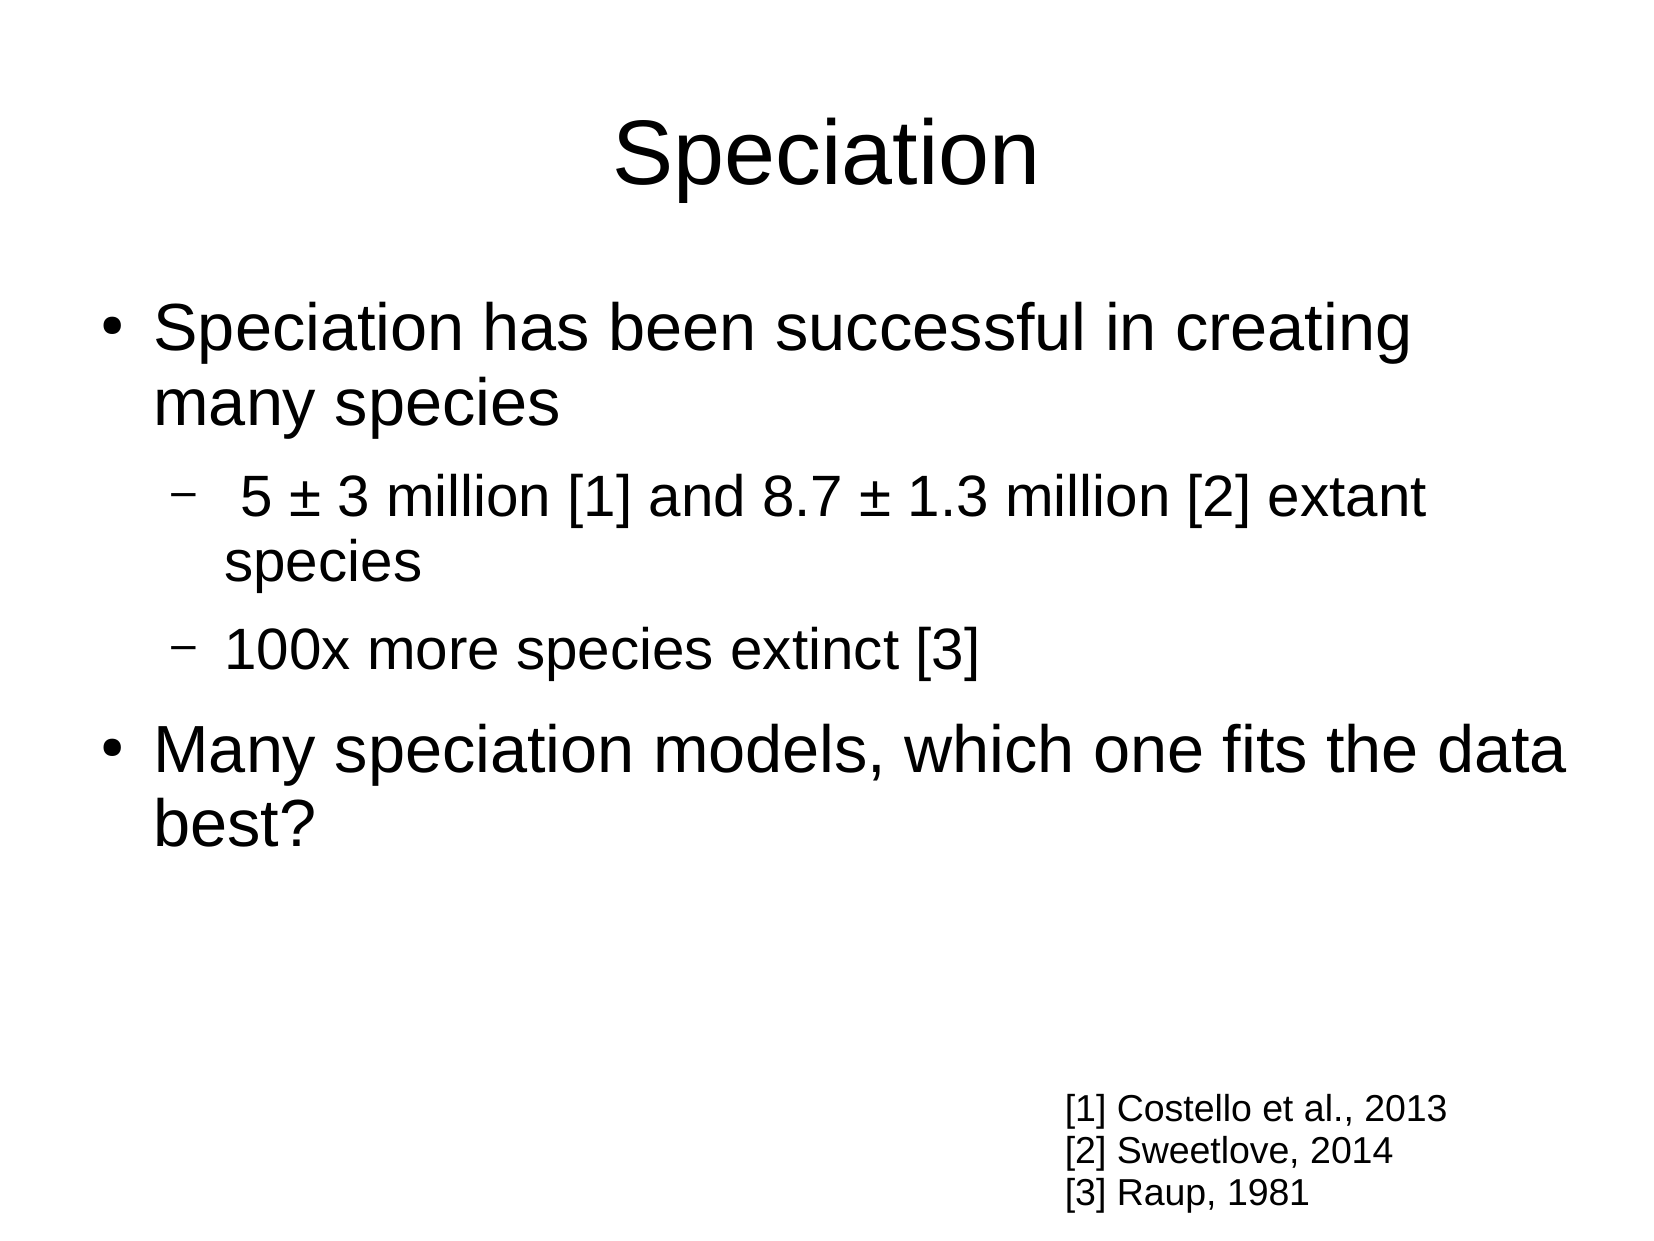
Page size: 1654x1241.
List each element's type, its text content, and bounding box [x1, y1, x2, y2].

list Speciation has been successful in creating many species 5 ± 3 million [1] and 8.7 ± 1.3 million [2] extant species 100x more species extinct [3] Many speciation models, which one fits the data best? [82, 290, 1571, 1010]
text_box [1] Costello et al., 2013 [2] Sweetlove, 2014 [3] Raup, 1981 [1050, 1080, 1636, 1221]
title Speciation [82, 49, 1571, 257]
